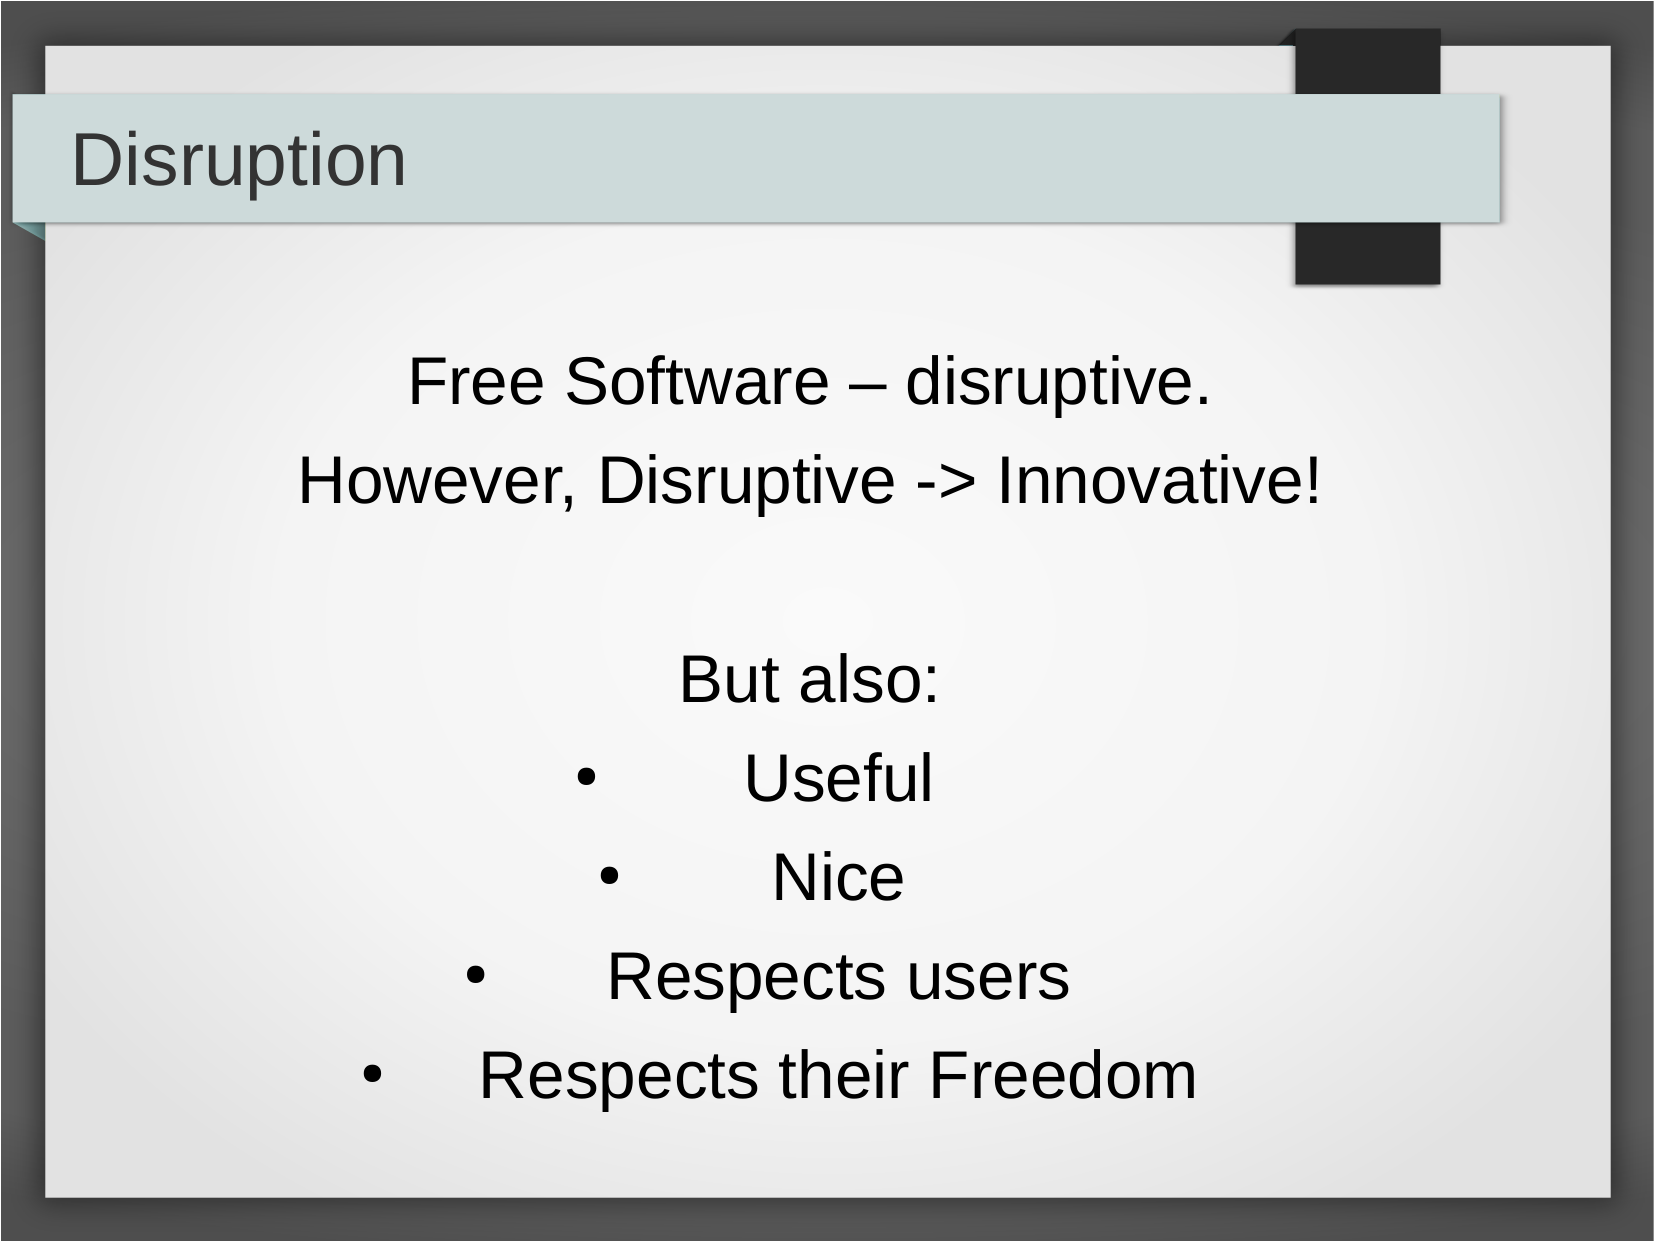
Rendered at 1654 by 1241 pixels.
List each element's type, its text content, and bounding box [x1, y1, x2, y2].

list Free Software – disruptive. However, Disruptive -> Innovative! But also: Useful Nice Respects users Respects their Freedom [82, 343, 1538, 1123]
title Disruption [70, 106, 1229, 213]
picture [1, 1, 1654, 1241]
